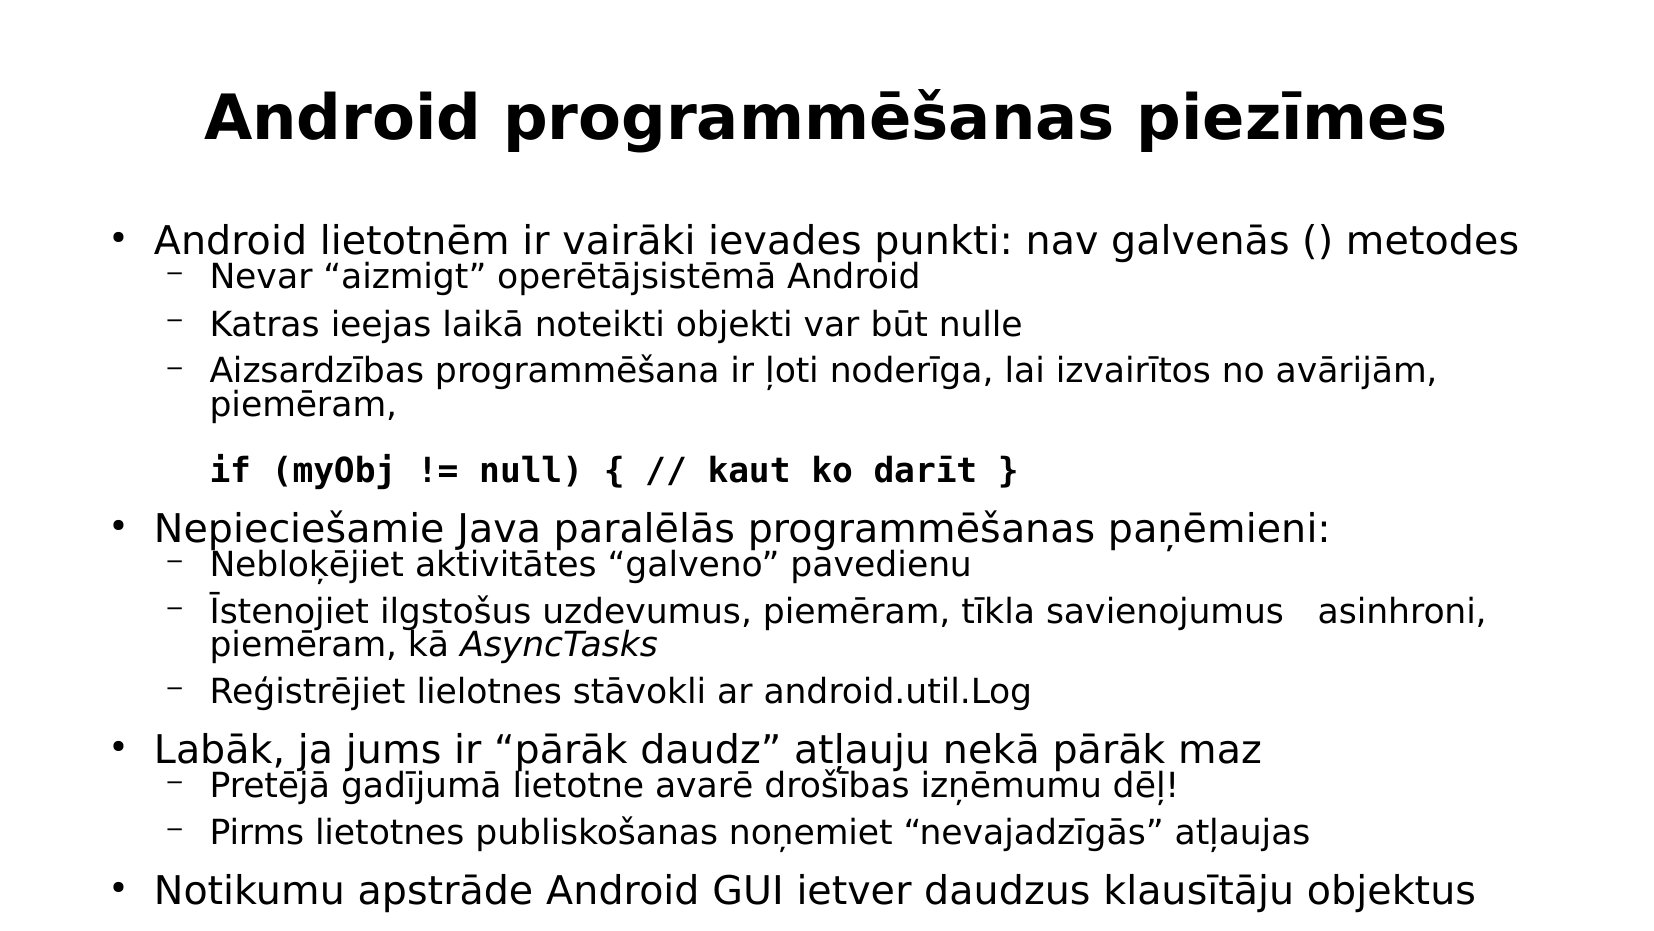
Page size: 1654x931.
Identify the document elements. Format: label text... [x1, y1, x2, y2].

title Android programmēšanas piezīmes [82, 37, 1571, 193]
list Android lietotnēm ir vairāki ievades punkti: nav galvenās () metodes Nevar “aizmigt” operētājsistēmā Android Katras ieejas laikā noteikti objekti var būt nulle Aizsardzības programmēšana ir ļoti noderīga, lai izvairītos no avārijām, piemēram, if (myObj != null) { // kaut ko darīt } Nepieciešamie Java paralēlās programmēšanas paņēmieni: Nebloķējiet aktivitātes “galveno” pavedienu Īstenojiet ilgstošus uzdevumus, piemēram, tīkla savienojumus asinhroni, piemēram, kā AsyncTasks Reģistrējiet lielotnes stāvokli ar android.util.Log Labāk, ja jums ir “pārāk daudz” atļauju nekā pārāk maz Pretējā gadījumā lietotne avarē drošības izņēmumu dēļ! Pirms lietotnes publiskošanas noņemiet “nevajadzīgās” atļaujas Notikumu apstrāde Android GUI ietver daudzus klausītāju objektus [82, 216, 1571, 931]
